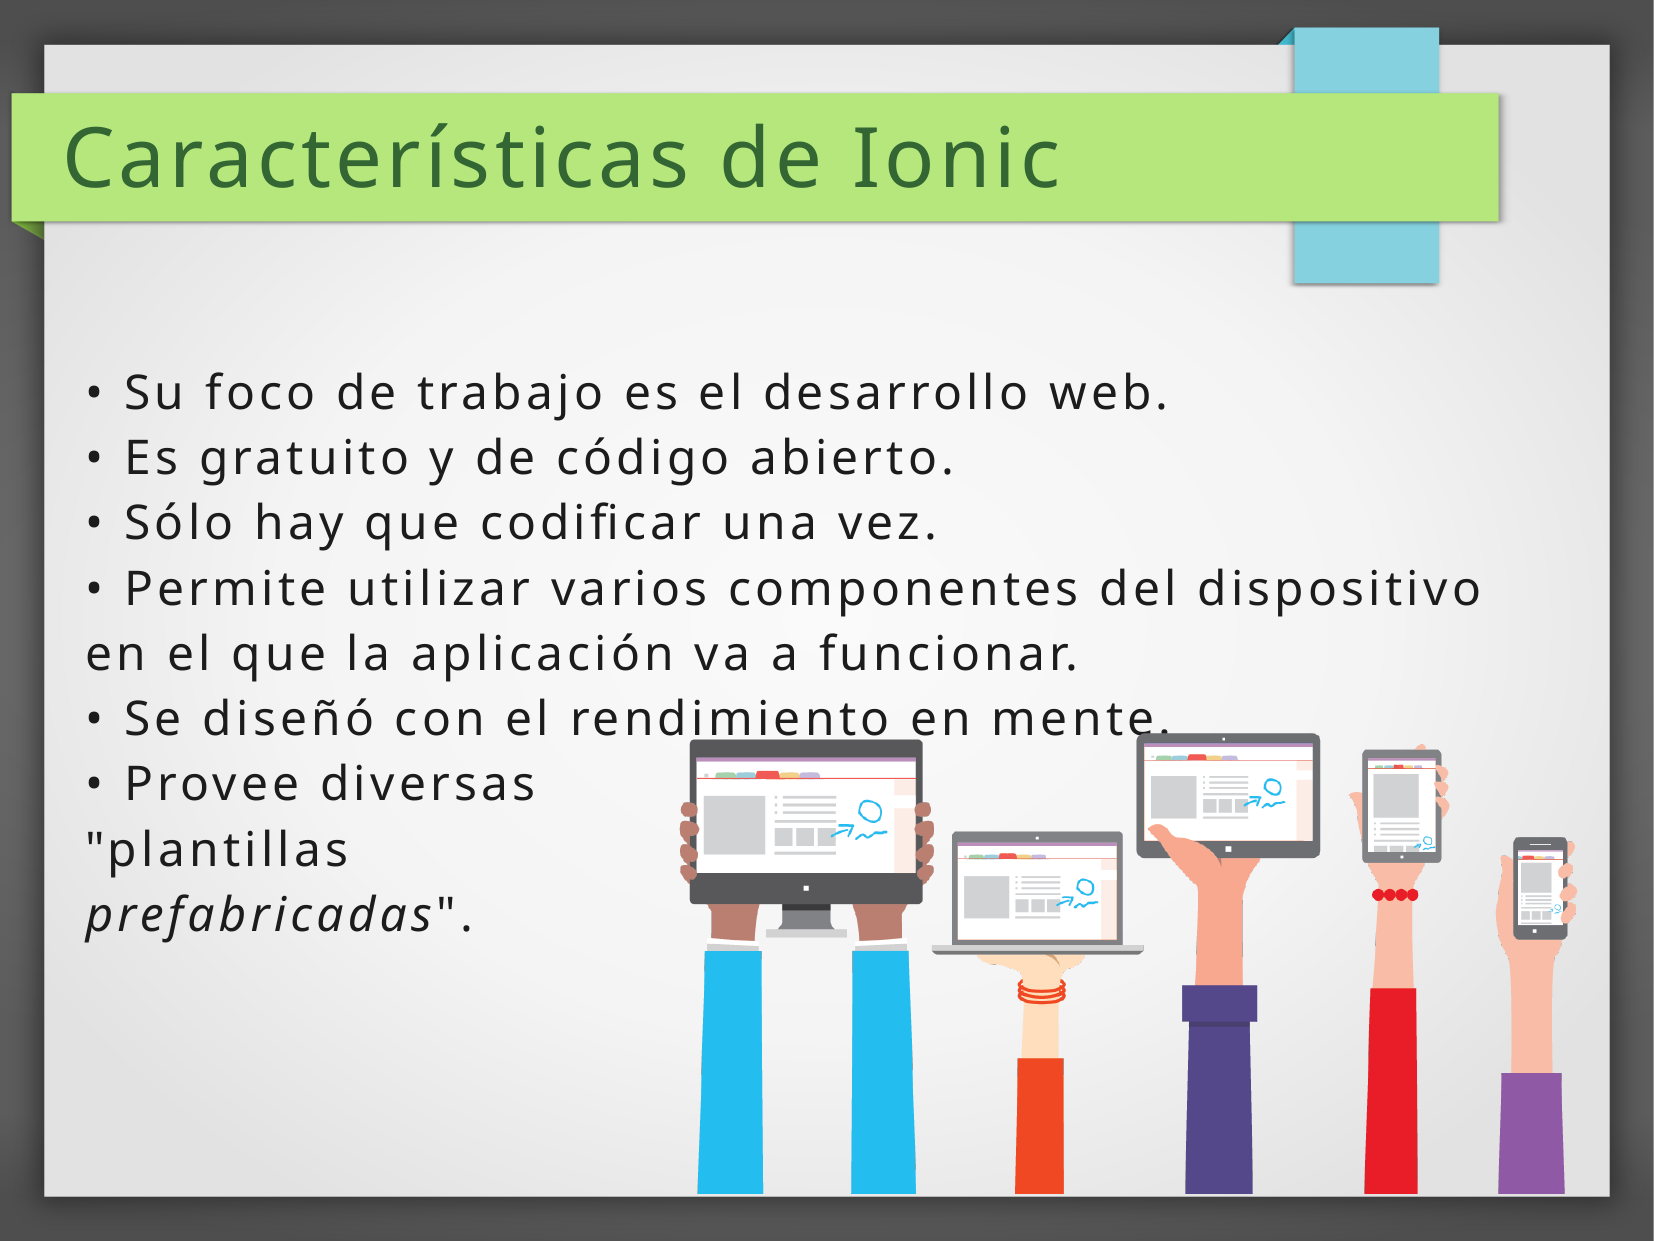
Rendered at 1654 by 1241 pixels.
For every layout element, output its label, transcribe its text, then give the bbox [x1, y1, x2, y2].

text_box • Su foco de trabajo es el desarrollo web. • Es gratuito y de código abierto. • Sólo hay que codificar una vez. • Permite utilizar varios componentes del dispositivo en el que la aplicación va a funcionar. • Se diseñó con el rendimiento en mente. • Provee diversas "plantillas prefabricadas". [70, 350, 1583, 974]
text_box Características de Ionic [47, 94, 1489, 217]
picture [0, 0, 1654, 1241]
